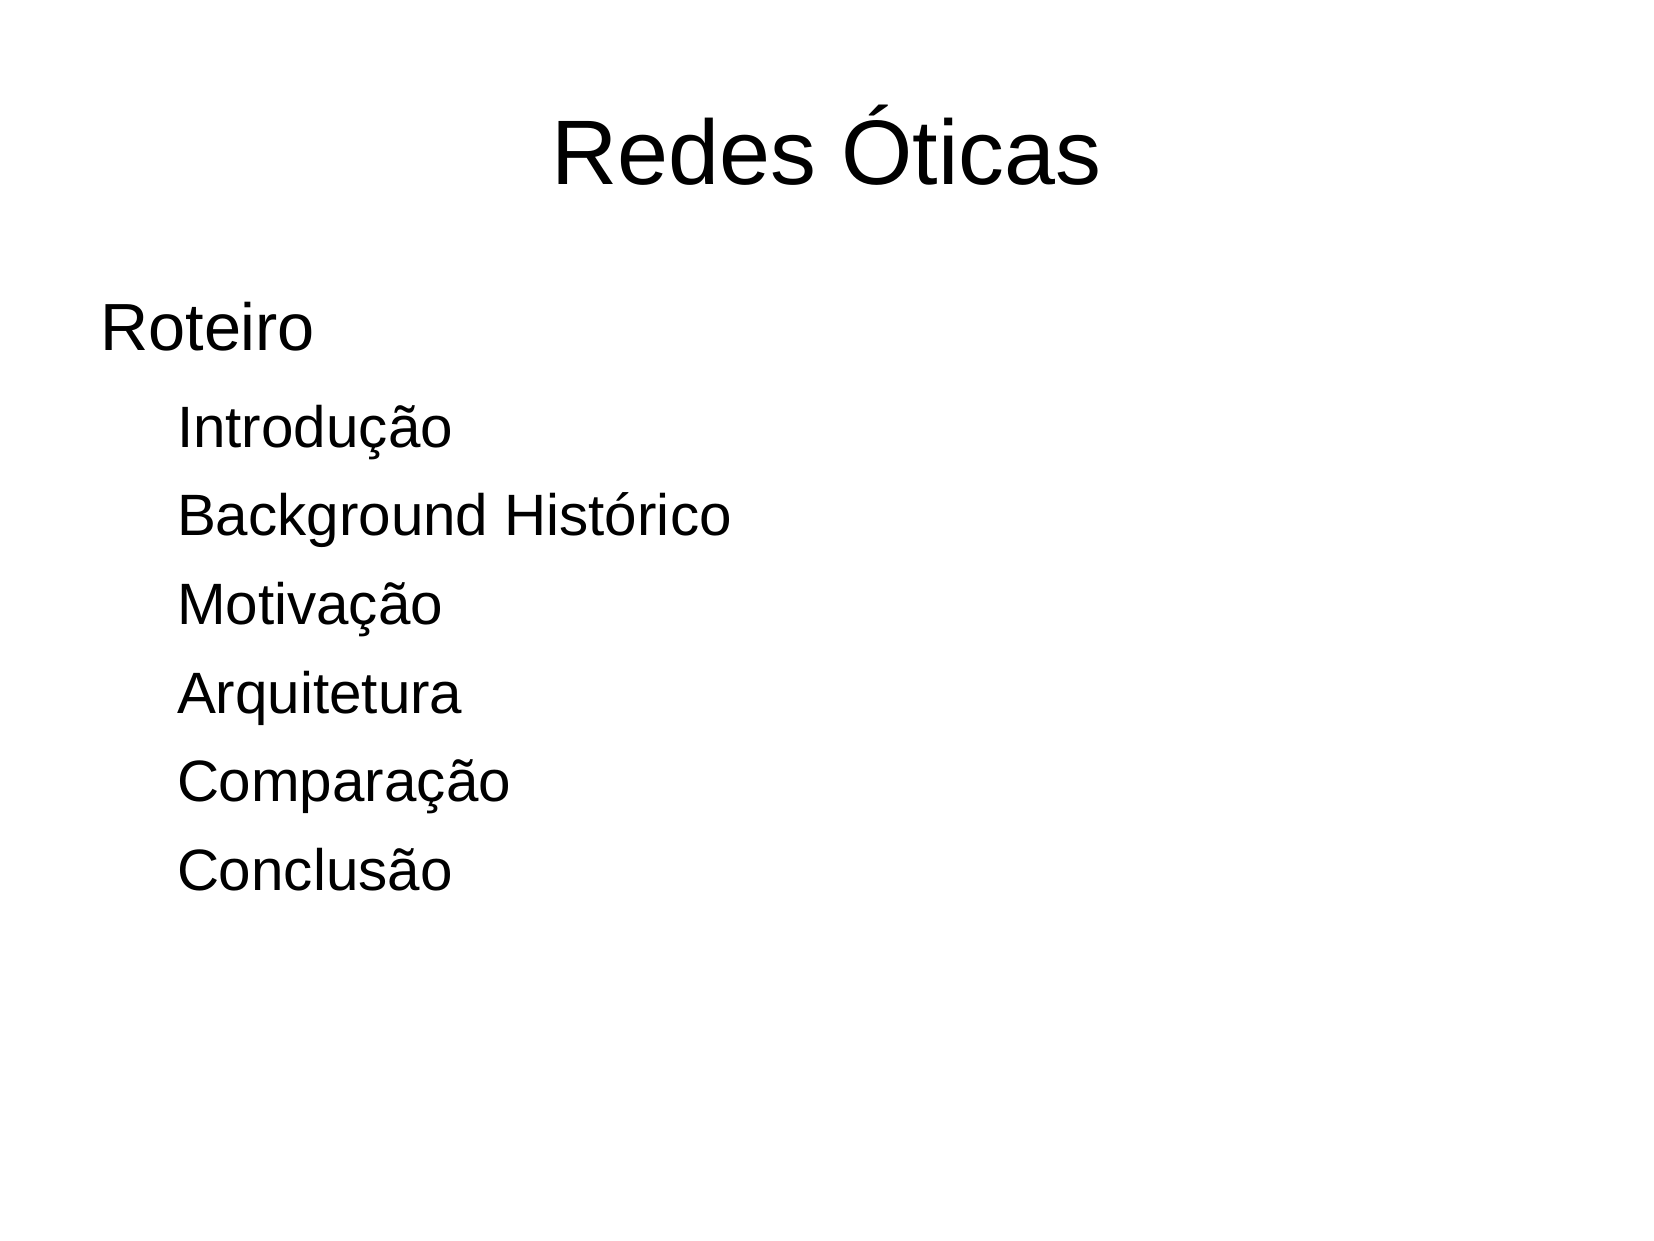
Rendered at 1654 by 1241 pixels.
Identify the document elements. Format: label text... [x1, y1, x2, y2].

list Roteiro Introdução Background Histórico Motivação Arquitetura Comparação Conclusão [82, 290, 1571, 1094]
title Redes Óticas [82, 49, 1571, 257]
